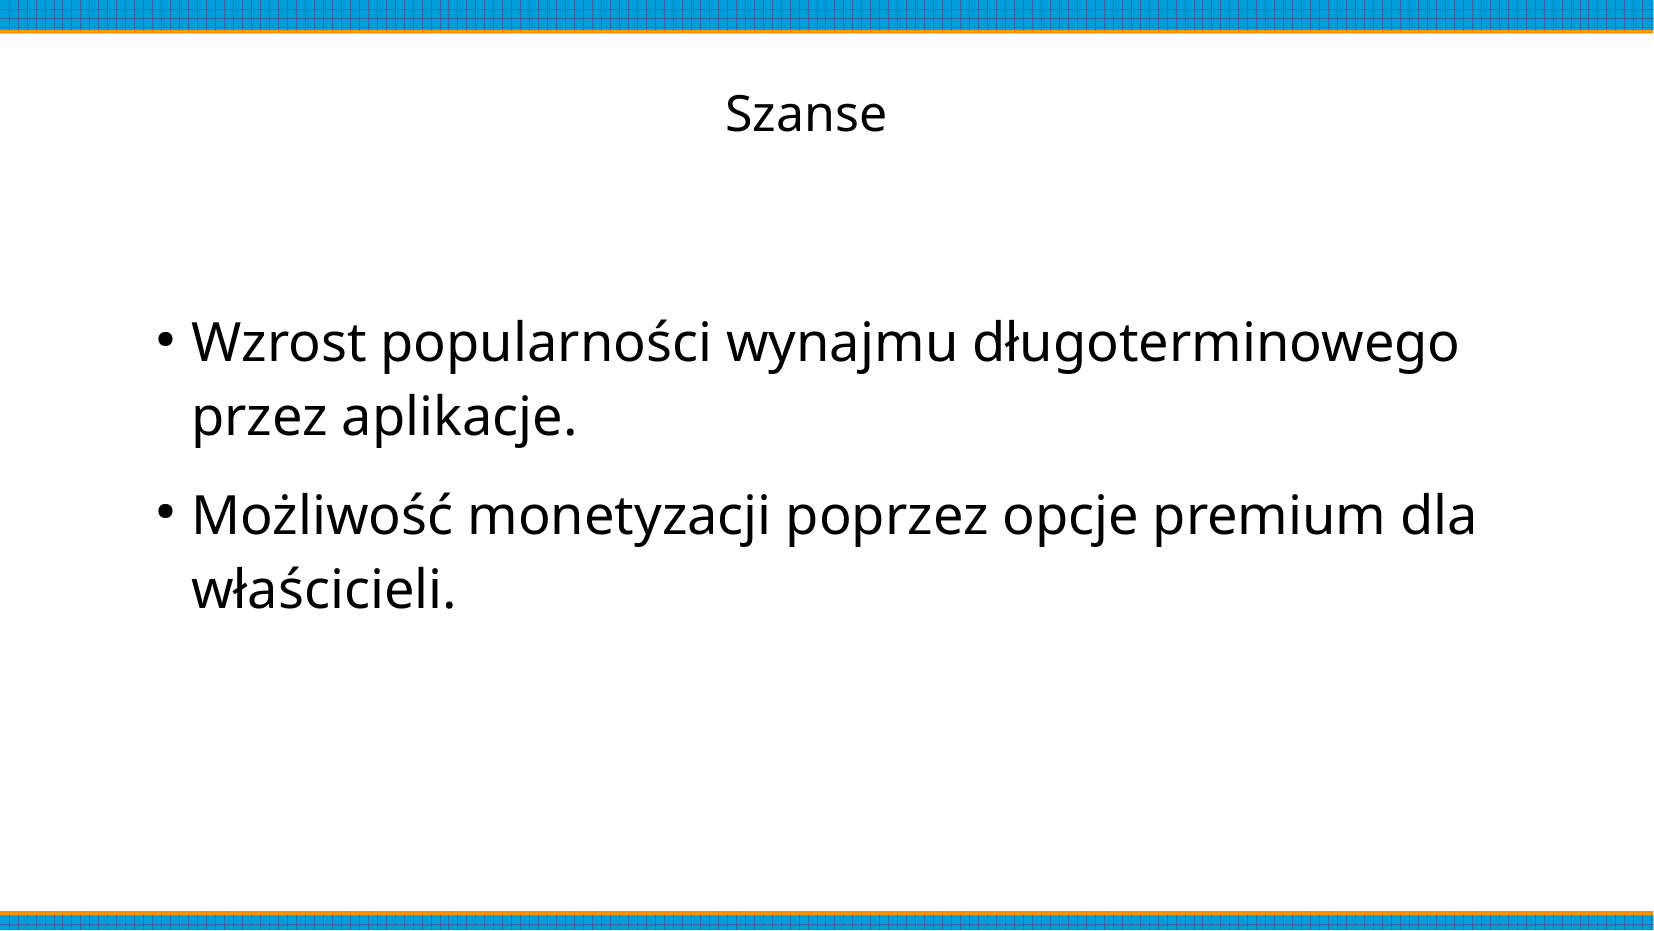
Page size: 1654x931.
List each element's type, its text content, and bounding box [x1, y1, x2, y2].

text_box Wzrost popularności wynajmu długoterminowego przez aplikacje. Możliwość monetyzacji poprzez opcje premium dla właścicieli. [150, 225, 1576, 901]
text_box Szanse [487, 37, 1126, 188]
